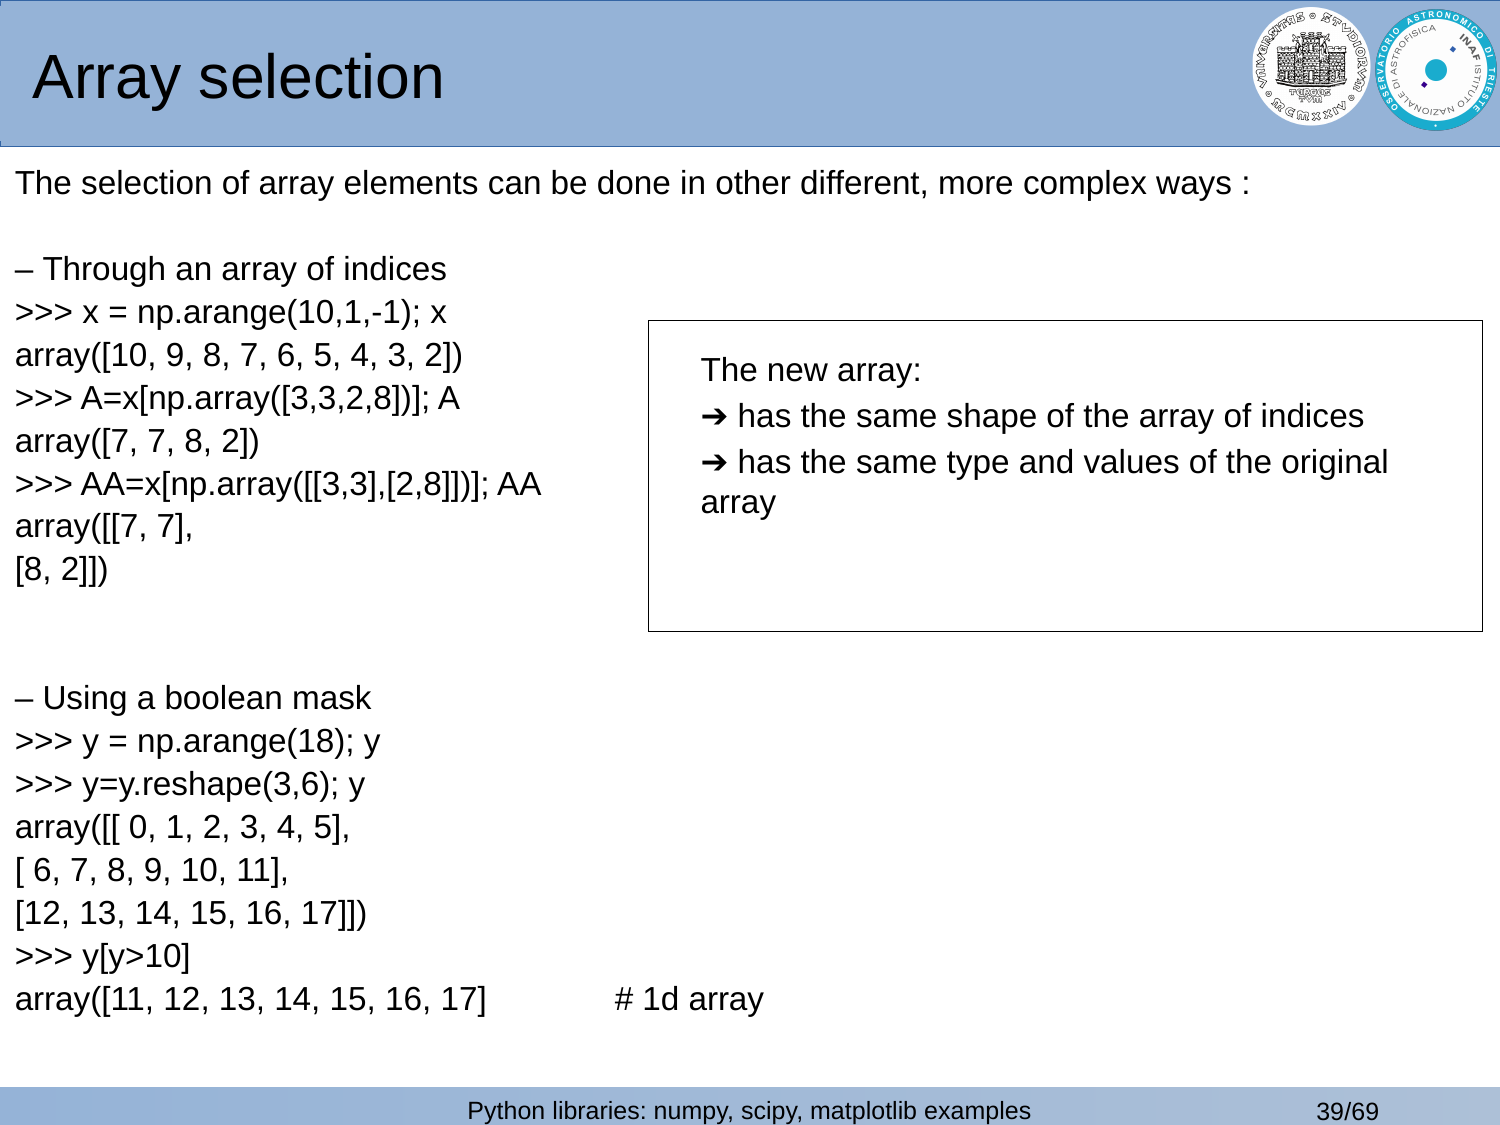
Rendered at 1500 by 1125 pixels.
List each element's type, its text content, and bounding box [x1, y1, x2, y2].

list The selection of array elements can be done in other different, more complex ways : – Through an array of indices >>> x = np.arange(10,1,-1); x array([10, 9, 8, 7, 6, 5, 4, 3, 2]) >>> A=x[np.array([3,3,2,8])]; A array([7, 7, 8, 2]) >>> AA=x[np.array([[3,3],[2,8]])]; AA array([[7, 7], [8, 2]]) – Using a boolean mask >>> y = np.arange(18); y >>> y=y.reshape(3,6); y array([[ 0, 1, 2, 3, 4, 5], [ 6, 7, 8, 9, 10, 11], [12, 13, 14, 15, 16, 17]]) >>> y[y>10] array([11, 12, 13, 14, 15, 16, 17] # 1d array [0, 153, 1500, 1084]
list The new array: ➔ has the same shape of the array of indices ➔ has the same type and values of the original array [685, 340, 1457, 657]
picture [1253, 0, 1500, 153]
text_box Array selection [0, 5, 1253, 141]
text_box [648, 320, 1483, 632]
